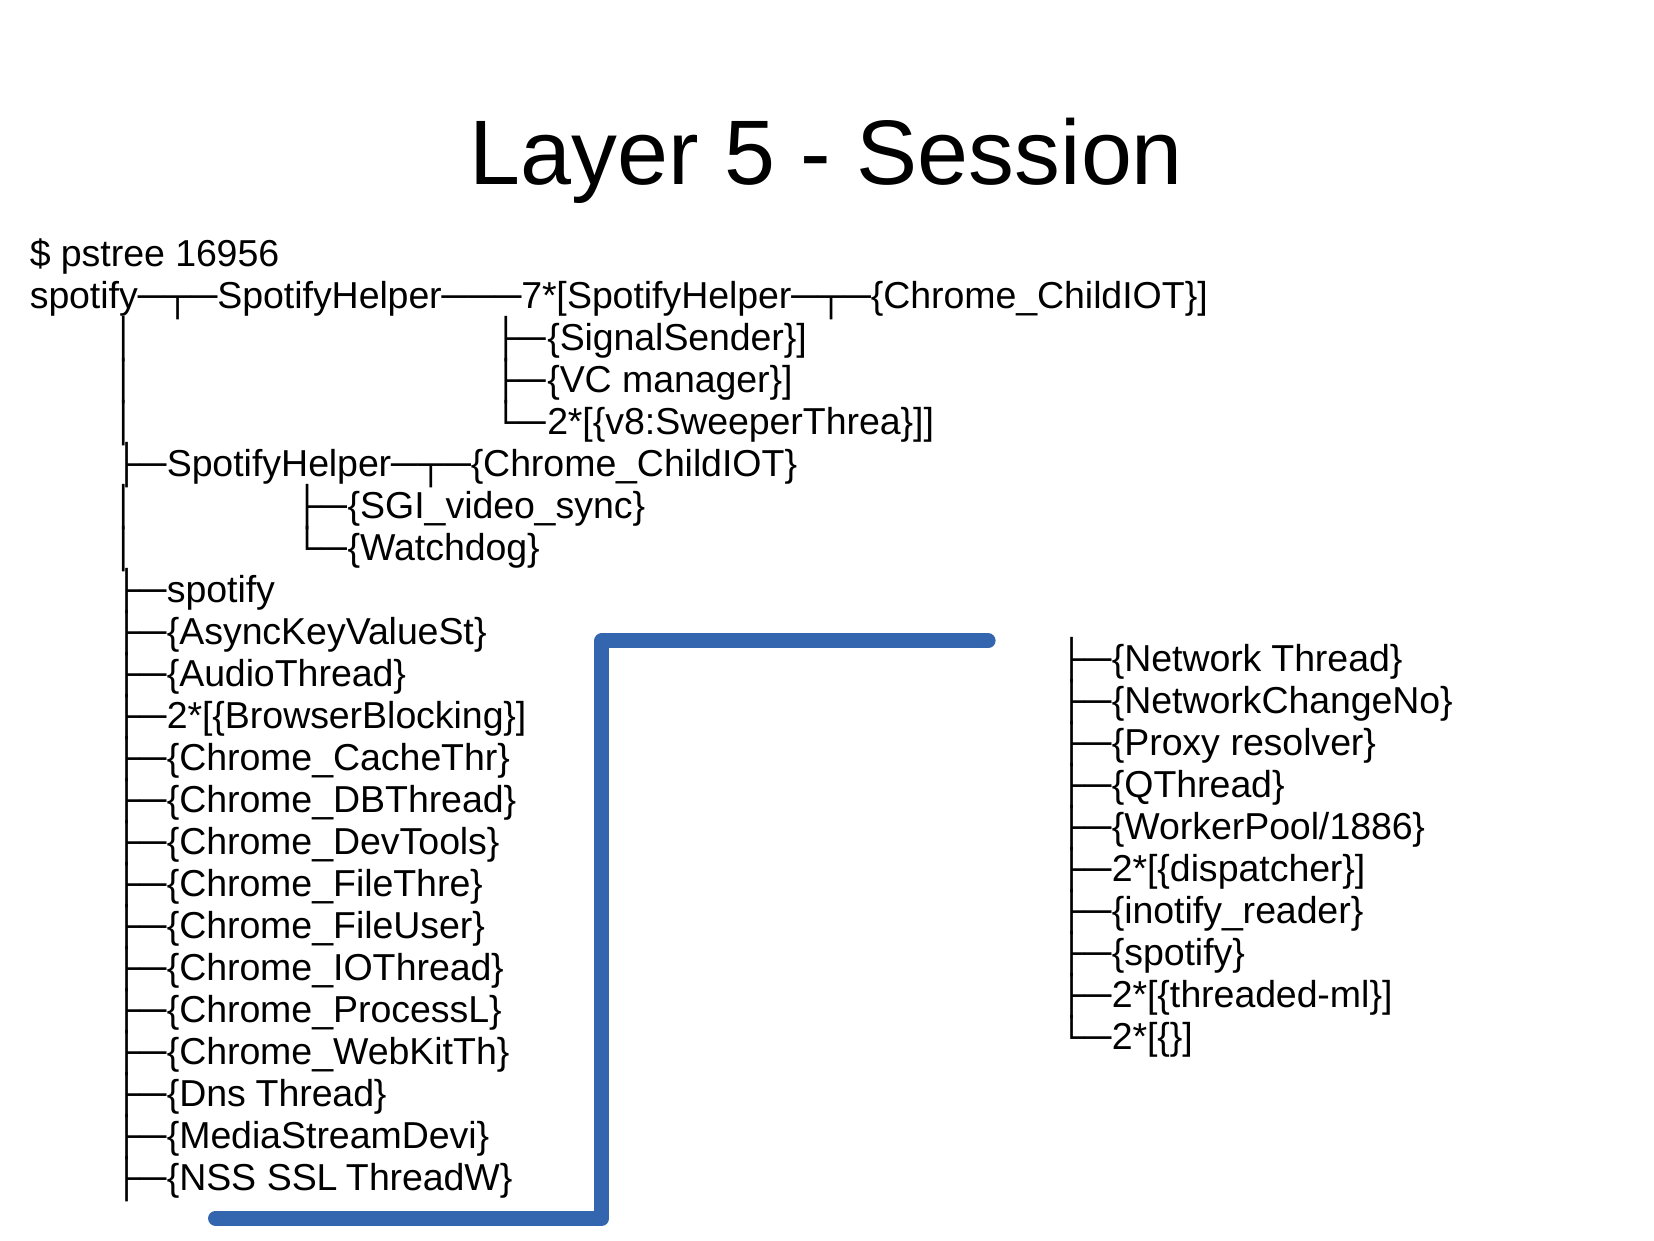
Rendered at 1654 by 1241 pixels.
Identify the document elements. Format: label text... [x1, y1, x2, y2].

text_box ├─{Network Thread} ├─{NetworkChangeNo} ├─{Proxy resolver} ├─{QThread} ├─{WorkerPool/1886} ├─2*[{dispatcher}] ├─{inotify_reader} ├─{spotify} ├─2*[{threaded-ml}] └─2*[{}] [960, 630, 1621, 1065]
text_box $ pstree 16956 spotify─┬─SpotifyHelper───7*[SpotifyHelper─┬─{Chrome_ChildIOT}] │ ├─{SignalSender}] │ ├─{VC manager}] │ └─2*[{v8:SweeperThrea}]] ├─SpotifyHelper─┬─{Chrome_ChildIOT} │ ├─{SGI_video_sync} │ └─{Watchdog} ├─spotify ├─{AsyncKeyValueSt} ├─{AudioThread} ├─2*[{BrowserBlocking}] ├─{Chrome_CacheThr} ├─{Chrome_DBThread} ├─{Chrome_DevTools} ├─{Chrome_FileThre} ├─{Chrome_FileUser} ├─{Chrome_IOThread} ├─{Chrome_ProcessL} ├─{Chrome_WebKitTh} ├─{Dns Thread} ├─{MediaStreamDevi} ├─{NSS SSL ThreadW} [15, 225, 1276, 1241]
title Layer 5 - Session [82, 49, 1571, 257]
